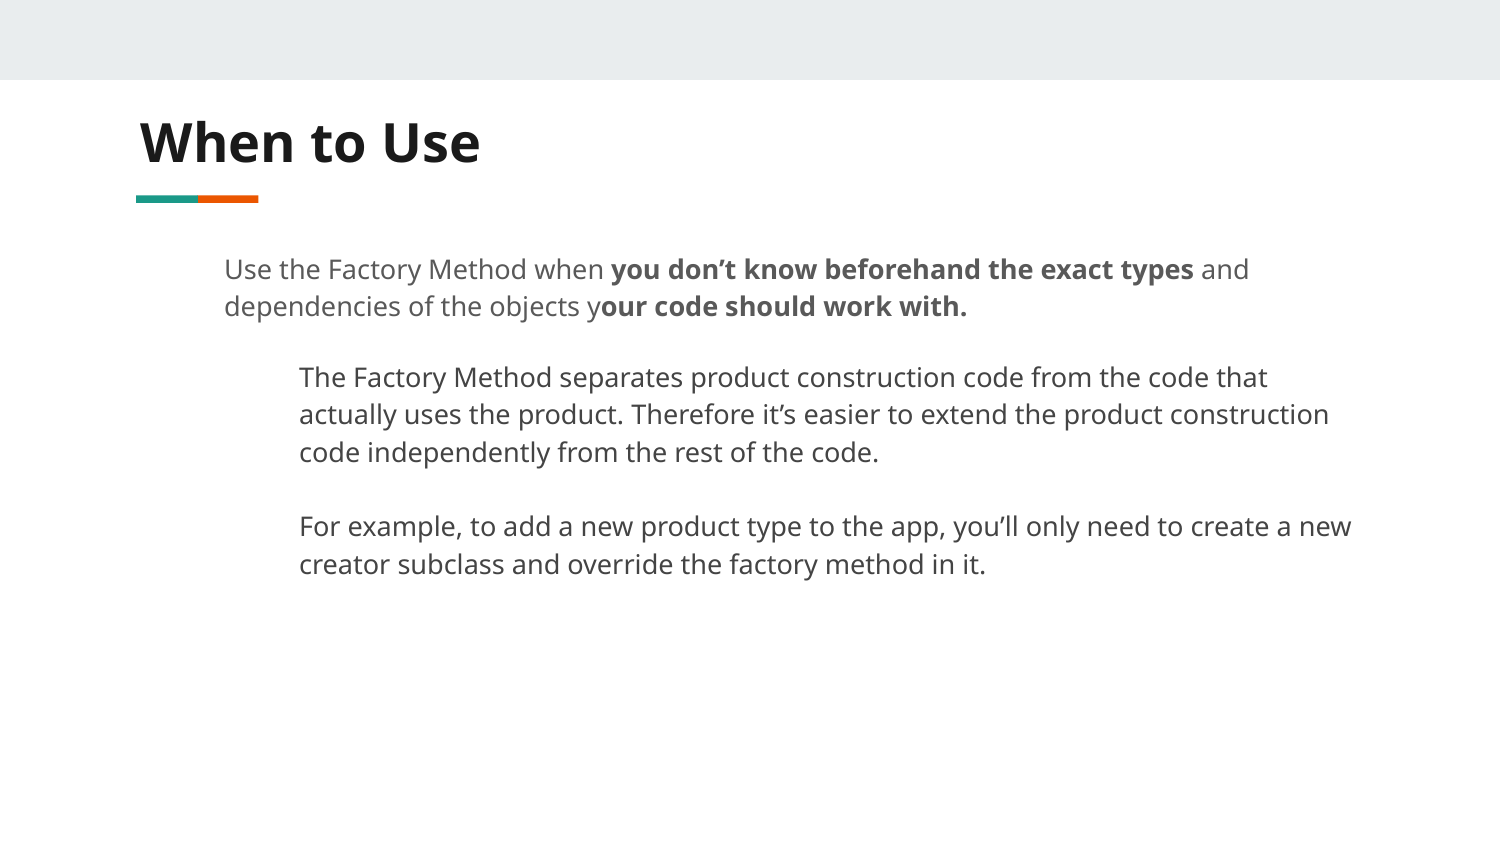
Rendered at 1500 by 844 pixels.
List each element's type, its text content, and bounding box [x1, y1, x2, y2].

title When to Use [125, 93, 1388, 182]
list Use the Factory Method when you don’t know beforehand the exact types and dependencies of the objects your code should work with. The Factory Method separates product construction code from the code that actually uses the product. Therefore it’s easier to extend the product construction code independently from the rest of the code. For example, to add a new product type to the app, you’ll only need to create a new creator subclass and override the factory method in it. [134, 232, 1381, 712]
